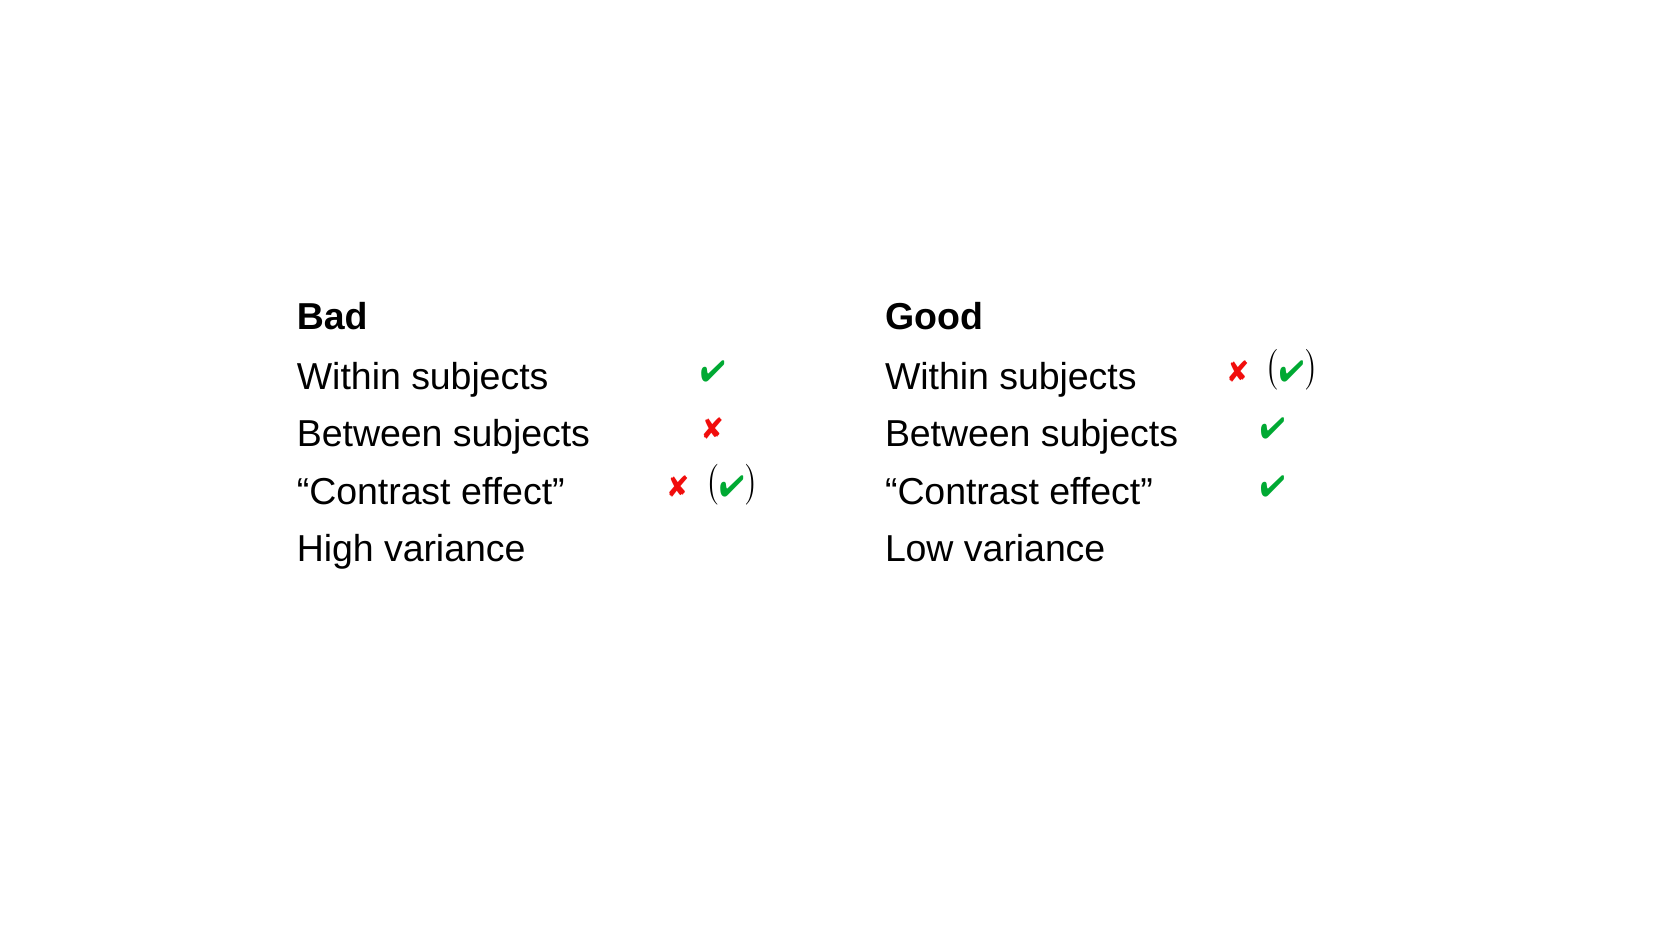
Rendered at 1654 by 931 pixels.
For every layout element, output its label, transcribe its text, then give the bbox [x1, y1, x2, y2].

table_cell [654, 521, 773, 577]
table_cell [774, 521, 870, 577]
table_cell [774, 406, 870, 462]
table_cell ✔ [654, 349, 773, 405]
table_cell ✔ [1207, 463, 1339, 520]
table_cell ✘ [654, 406, 773, 462]
table_cell [774, 349, 870, 405]
table_cell ✘ (✔) [654, 463, 773, 520]
table_header Good [871, 289, 1339, 348]
table_header [774, 289, 870, 348]
table_cell “Contrast effect” [871, 463, 1206, 520]
table_cell [774, 463, 870, 520]
table_cell High variance [283, 521, 653, 577]
table_cell Within subjects [871, 349, 1206, 405]
table_cell ✔ [1207, 406, 1339, 462]
table_header Bad [283, 289, 773, 348]
table_cell “Contrast effect” [283, 463, 653, 520]
table_cell Between subjects [871, 406, 1206, 462]
table_cell Between subjects [283, 406, 653, 462]
table_cell Low variance [871, 521, 1206, 577]
table_cell Within subjects [283, 349, 653, 405]
table_cell ✘ (✔) [1207, 349, 1339, 405]
table_cell [1207, 521, 1339, 577]
